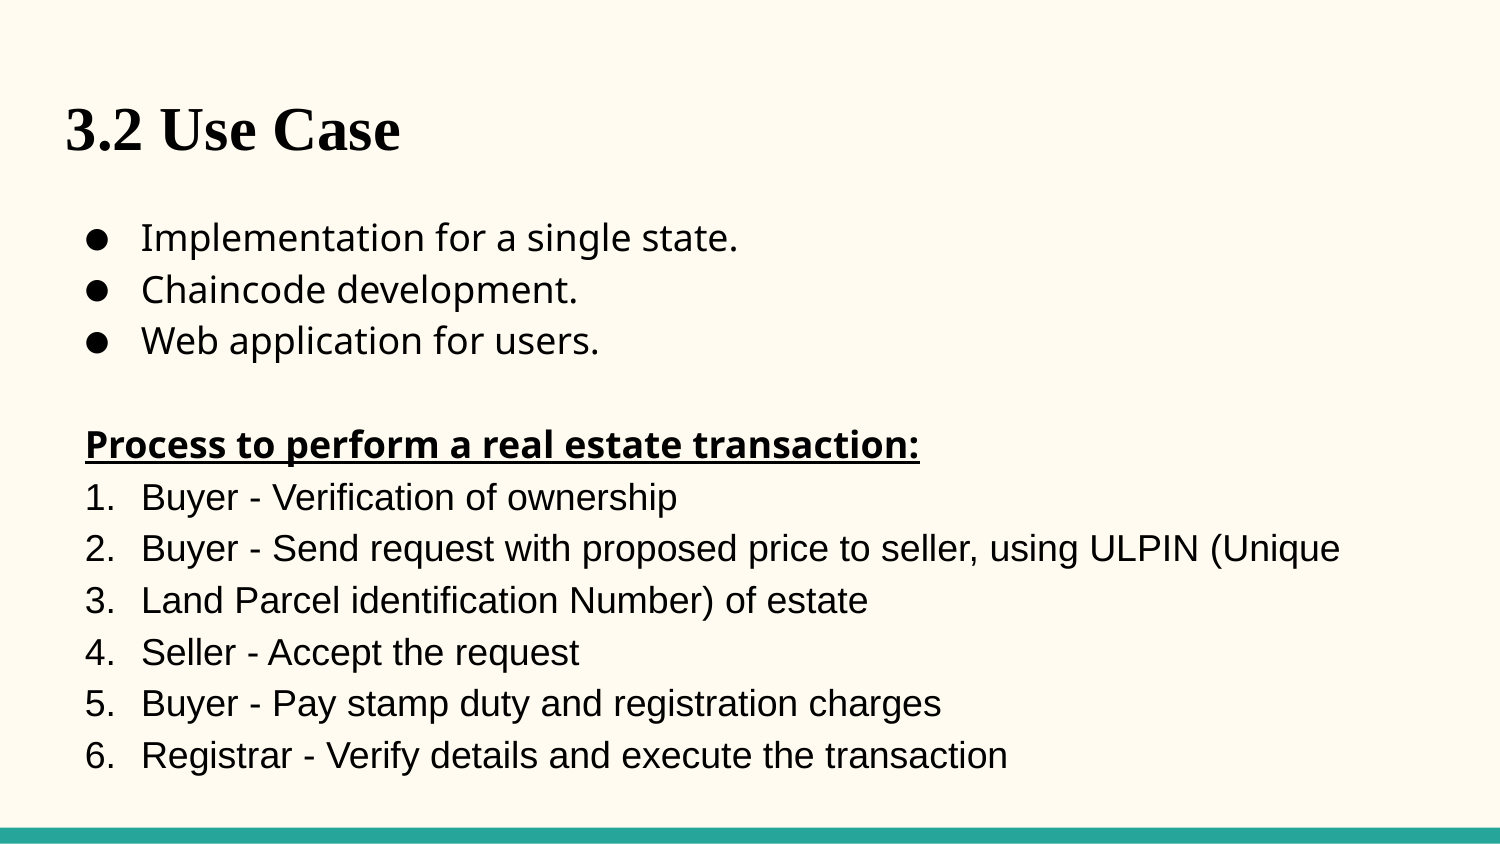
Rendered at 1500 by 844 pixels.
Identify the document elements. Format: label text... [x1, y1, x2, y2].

text_box 3.2 Use Case [51, 72, 1449, 174]
text_box Implementation for a single state. Chaincode development. Web application for users. Process to perform a real estate transaction: Buyer - Verification of ownership Buyer - Send request with proposed price to seller, using ULPIN (Unique Land Parcel identification Number) of estate Seller - Accept the request Buyer - Pay stamp duty and registration charges Registrar - Verify details and execute the transaction [51, 192, 1449, 750]
